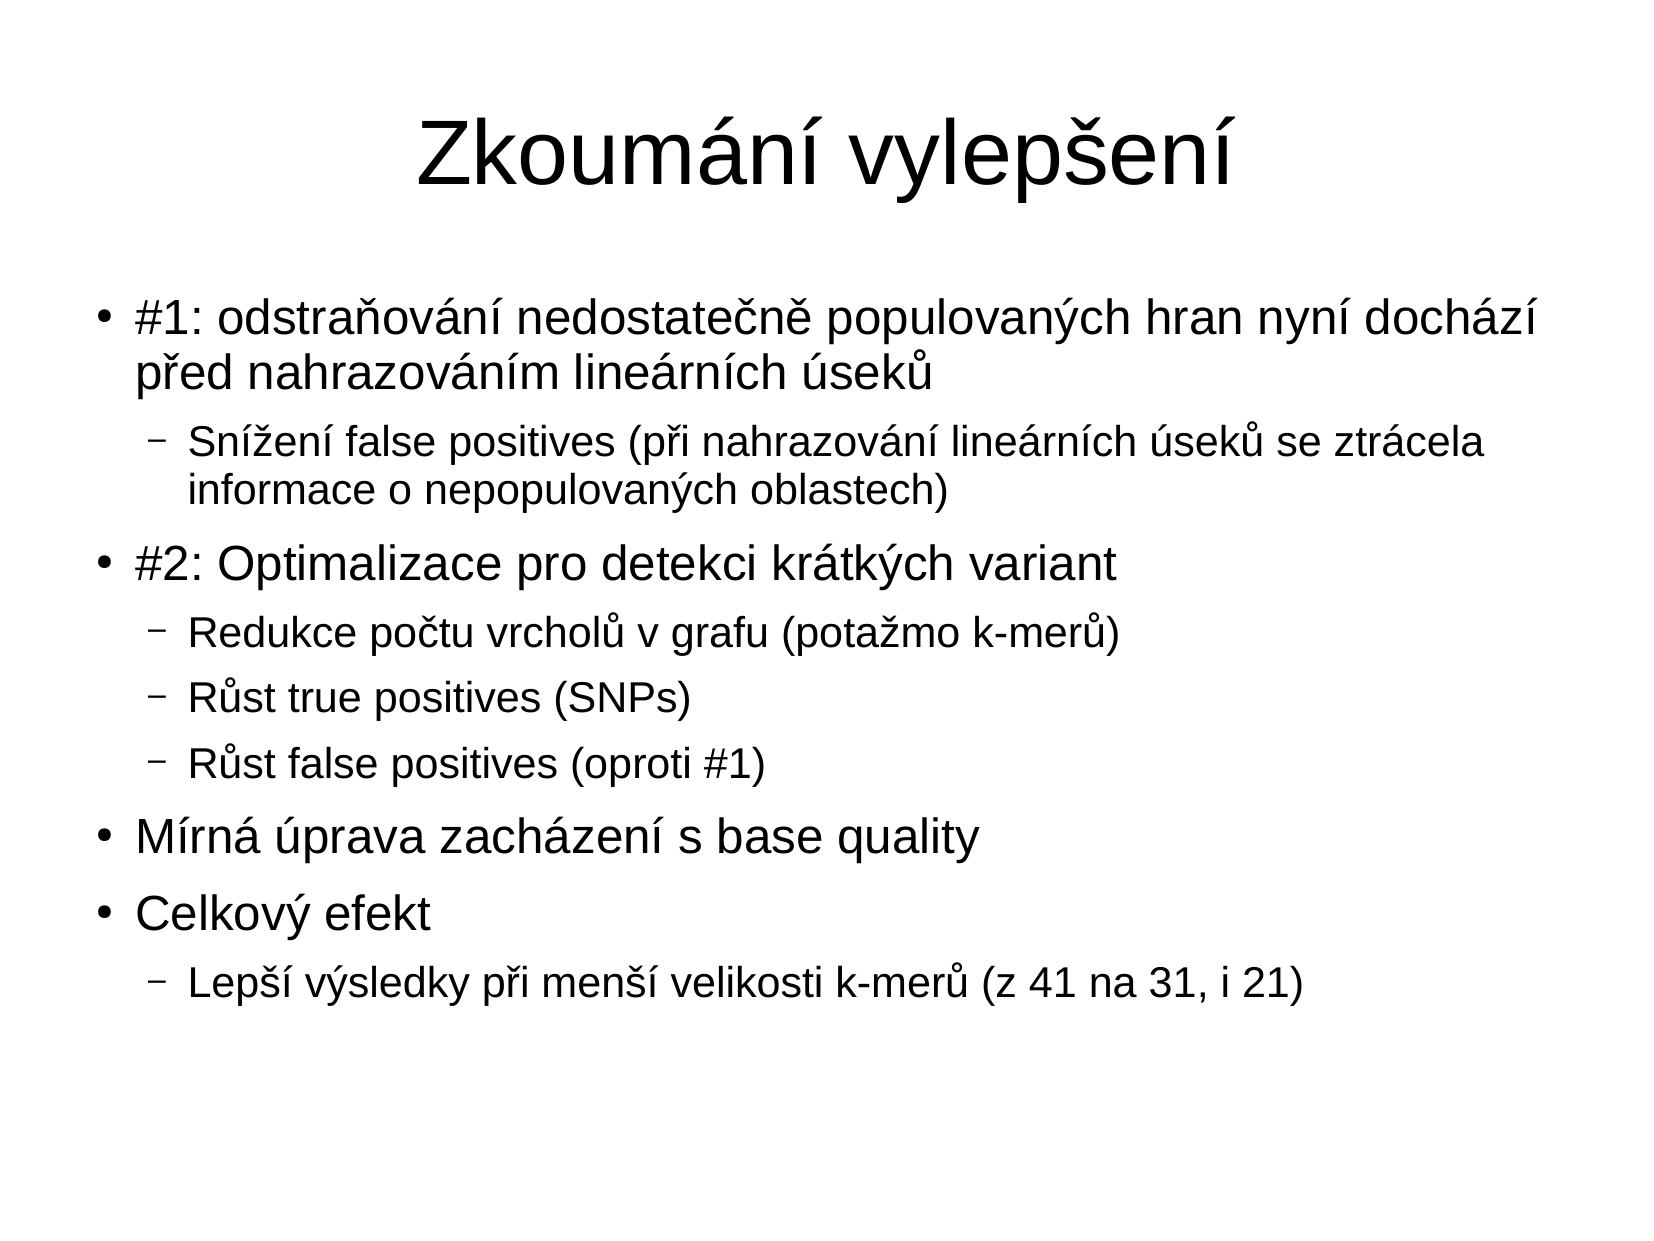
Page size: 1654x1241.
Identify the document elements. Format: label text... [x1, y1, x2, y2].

title Zkoumání vylepšení [82, 49, 1571, 257]
list #1: odstraňování nedostatečně populovaných hran nyní dochází před nahrazováním lineárních úseků Snížení false positives (při nahrazování lineárních úseků se ztrácela informace o nepopulovaných oblastech) #2: Optimalizace pro detekci krátkých variant Redukce počtu vrcholů v grafu (potažmo k-merů) Růst true positives (SNPs) Růst false positives (oproti #1) Mírná úprava zacházení s base quality Celkový efekt Lepší výsledky při menší velikosti k-merů (z 41 na 31, i 21) [82, 290, 1571, 1010]
